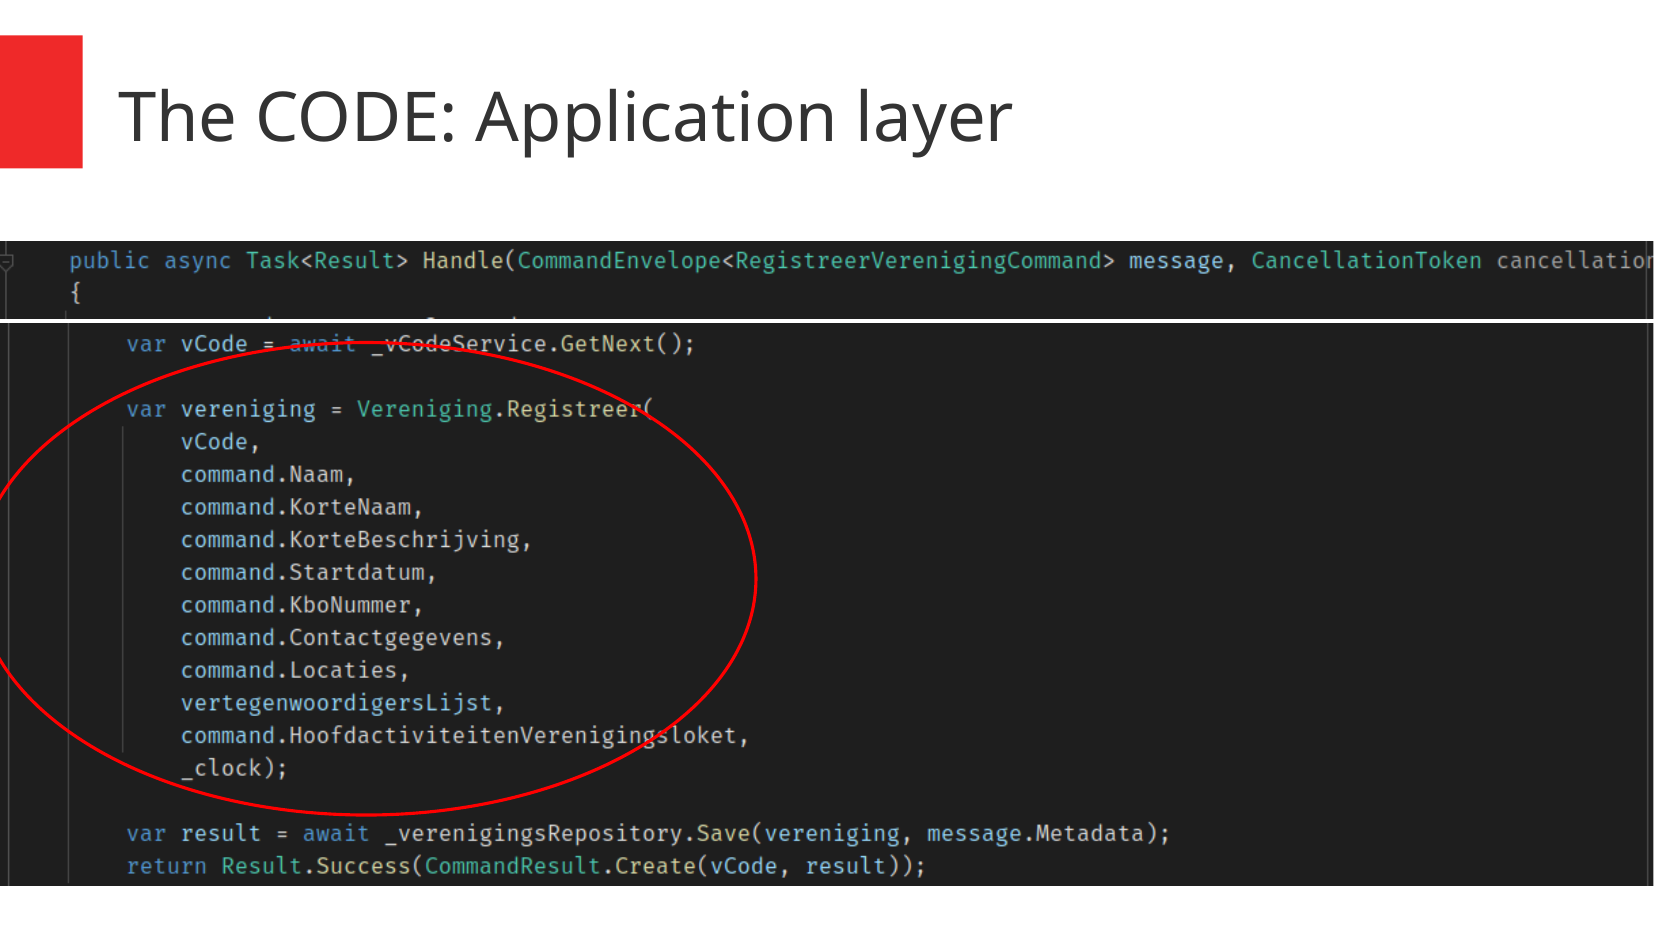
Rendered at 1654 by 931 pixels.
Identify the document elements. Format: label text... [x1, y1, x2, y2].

text_box [0, 342, 756, 816]
title The CODE: Application layer [118, 37, 1571, 193]
picture [0, 241, 1654, 319]
picture [0, 323, 1654, 886]
